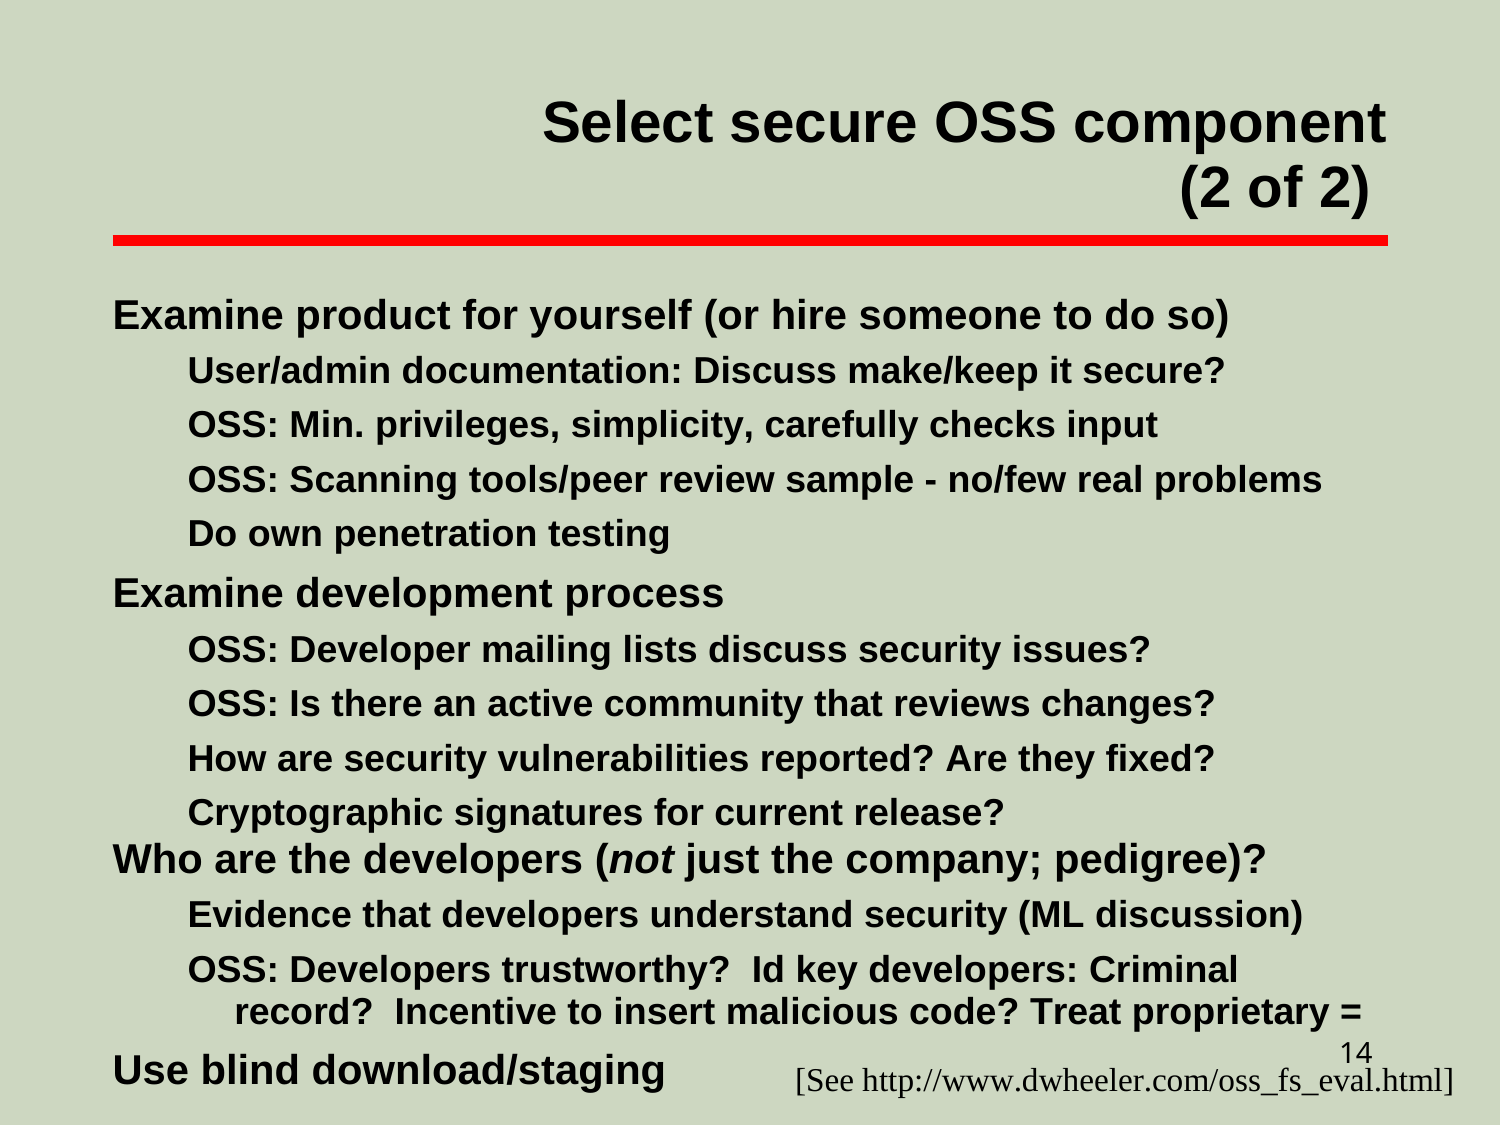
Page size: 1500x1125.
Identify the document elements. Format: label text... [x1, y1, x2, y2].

list Examine product for yourself (or hire someone to do so) User/admin documentation: Discuss make/keep it secure? OSS: Min. privileges, simplicity, carefully checks input OSS: Scanning tools/peer review sample - no/few real problems Do own penetration testing Examine development process OSS: Developer mailing lists discuss security issues? OSS: Is there an active community that reviews changes? How are security vulnerabilities reported? Are they fixed? Cryptographic signatures for current release? Who are the developers (not just the company; pedigree)? Evidence that developers understand security (ML discussion) OSS: Developers trustworthy? Id key developers: Criminal record? Incentive to insert malicious code? Treat proprietary = Use blind download/staging [112, 299, 1388, 1103]
title Select secure OSS component (2 of 2) [337, 89, 1388, 220]
text_box [See http://www.dwheeler.com/oss_fs_eval.html] [712, 1054, 1470, 1107]
